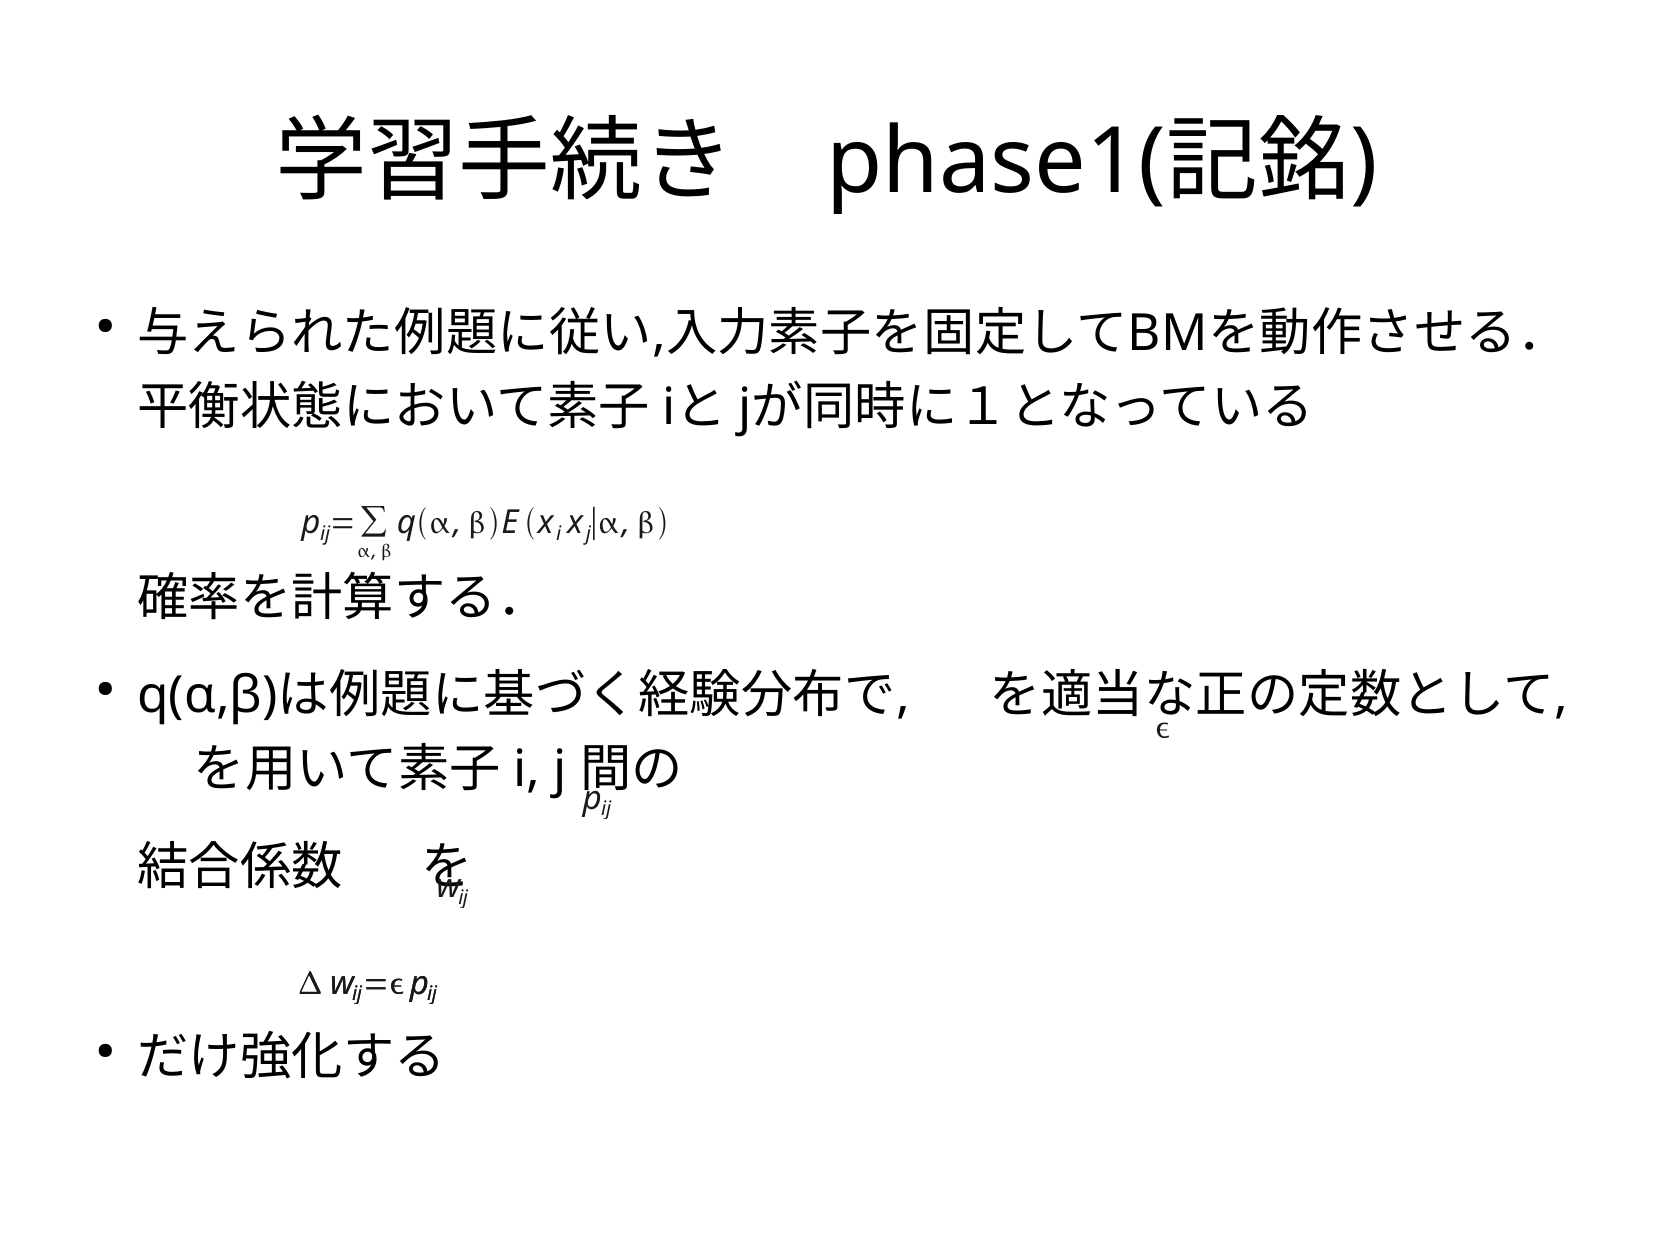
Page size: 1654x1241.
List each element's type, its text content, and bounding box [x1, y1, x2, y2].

chart [576, 779, 617, 819]
title 学習手続き phase1(記銘) [82, 56, 1571, 250]
chart [1149, 708, 1177, 745]
chart [295, 504, 674, 562]
chart [292, 964, 443, 1004]
chart [428, 868, 475, 908]
list 与えられた例題に従い,入力素子を固定してBMを動作させる．平衡状態において素子 iと jが同時に１となっている 確率を計算する． q(α,β)は例題に基づく経験分布で, を適当な正の定数として, を用いて素子 i, j 間の 結合係数 を だけ強化する [82, 290, 1571, 1109]
